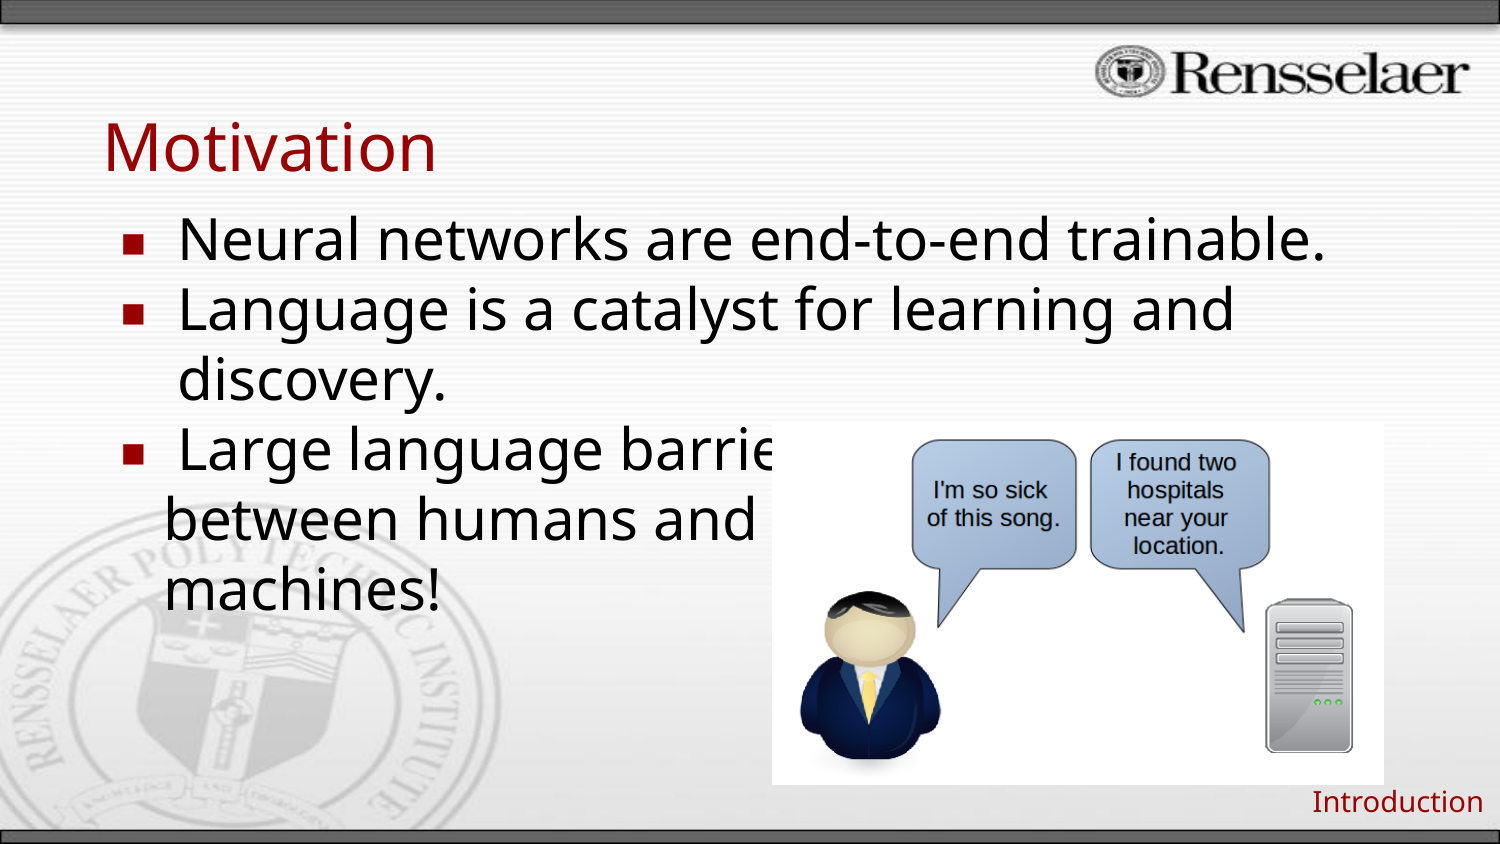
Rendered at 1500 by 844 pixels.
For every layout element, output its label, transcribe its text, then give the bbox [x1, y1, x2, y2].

text_box Introduction [1296, 768, 1500, 816]
picture [0, 0, 1500, 844]
title Motivation [87, 102, 1413, 188]
list Neural networks are end-to-end trainable. Language is a catalyst for learning and discovery. Large language barrier between humans and machines! [87, 187, 1369, 769]
